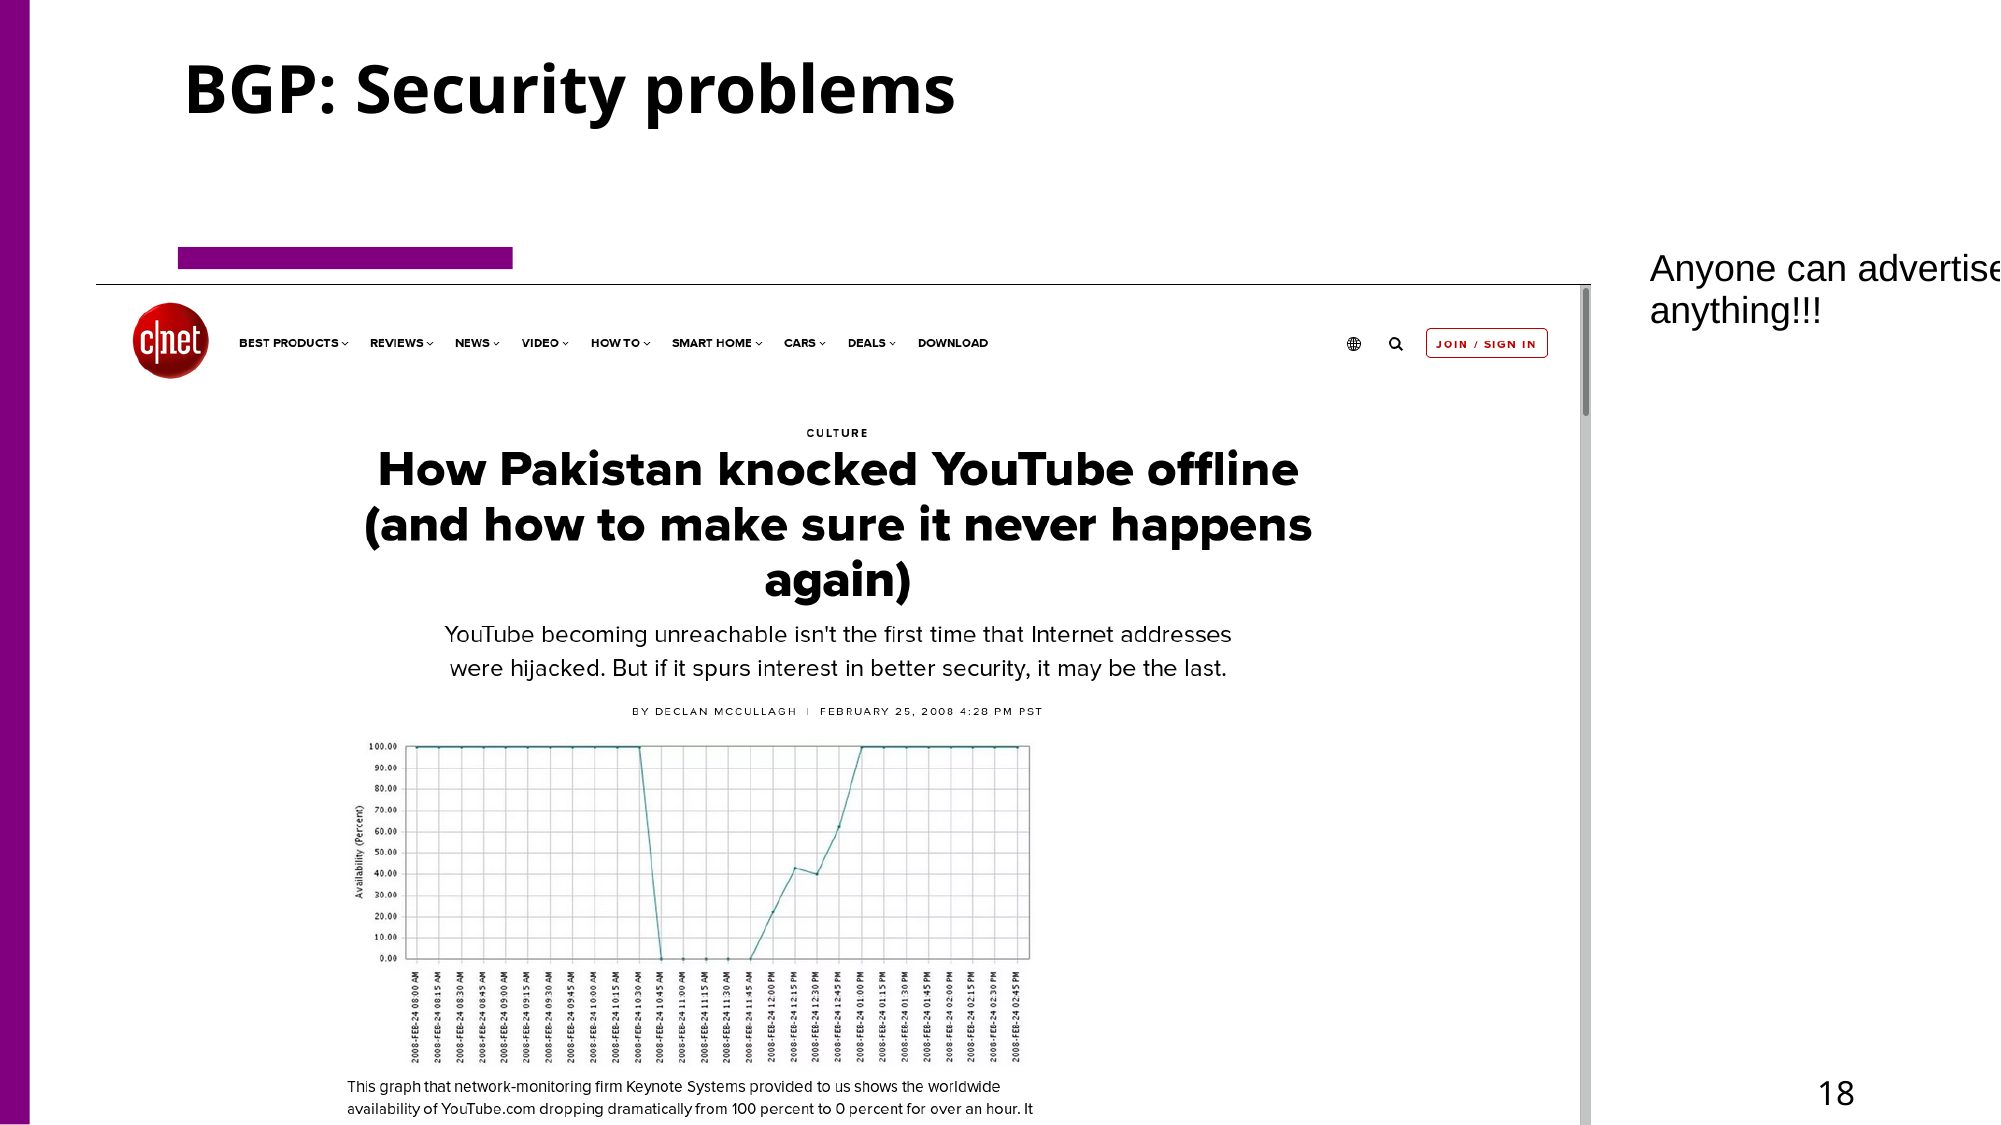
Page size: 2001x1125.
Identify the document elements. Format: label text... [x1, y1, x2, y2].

text_box Anyone can advertise anything!!! [1635, 239, 2000, 339]
picture [96, 284, 1591, 1125]
title BGP: Security problems [133, 0, 1946, 135]
